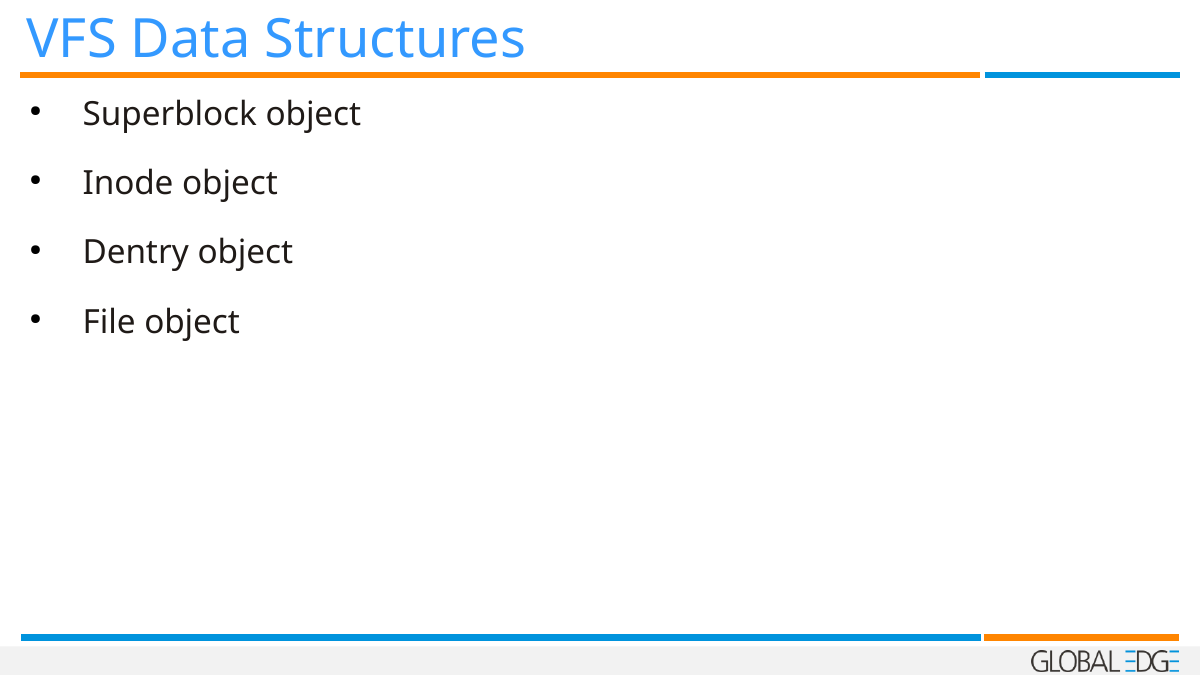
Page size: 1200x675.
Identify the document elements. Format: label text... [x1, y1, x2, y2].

picture [1031, 650, 1179, 672]
list Superblock object Inode object Dentry object File object [11, 91, 1185, 644]
title VFS Data Structures [12, 4, 1088, 68]
